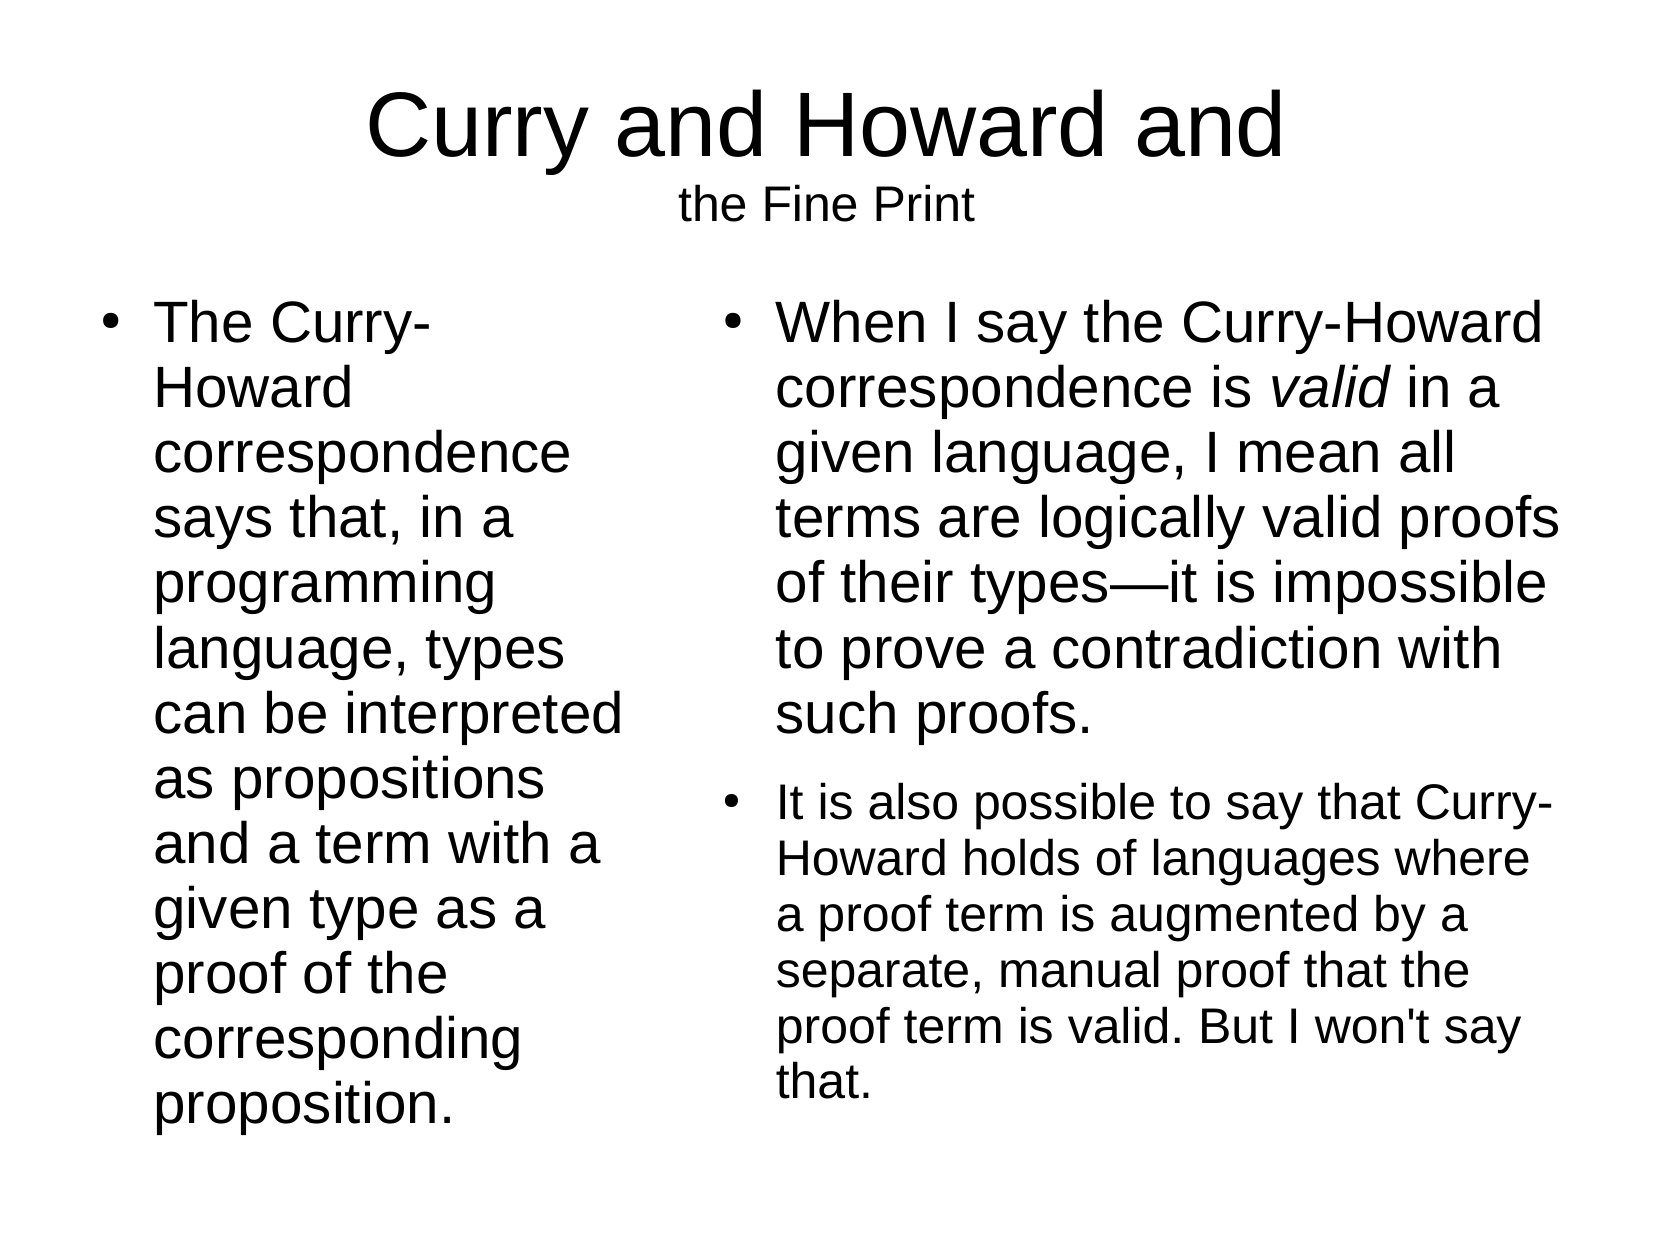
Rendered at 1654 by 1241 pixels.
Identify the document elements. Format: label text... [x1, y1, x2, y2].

list The Curry-Howard correspondence says that, in a programming language, types can be interpreted as propositions and a term with a given type as a proof of the corresponding proposition. [82, 290, 631, 1133]
title Curry and Howard and the Fine Print [82, 49, 1571, 257]
list When I say the Curry-Howard correspondence is valid in a given language, I mean all terms are logically valid proofs of their types—it is impossible to prove a contradiction with such proofs. It is also possible to say that Curry-Howard holds of languages where a proof term is augmented by a separate, manual proof that the proof term is valid. But I won't say that. [705, 290, 1572, 1171]
